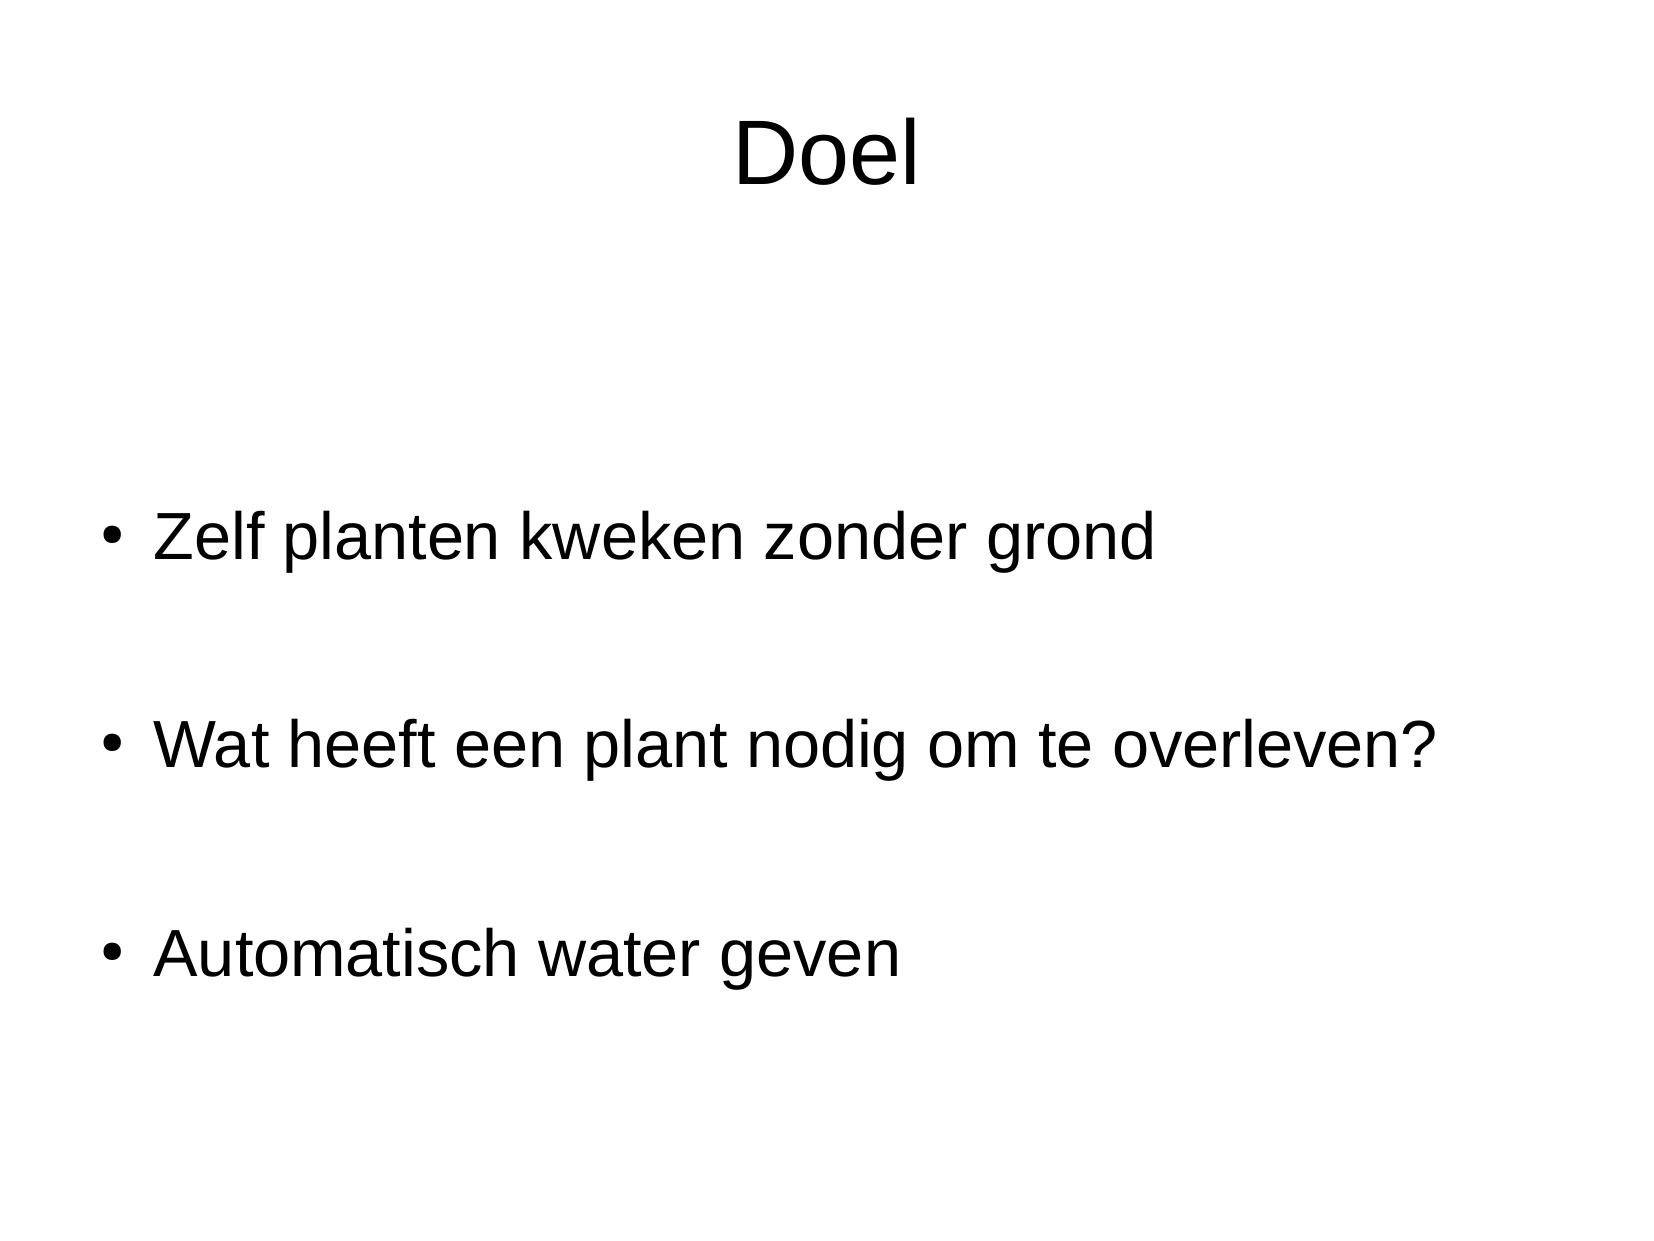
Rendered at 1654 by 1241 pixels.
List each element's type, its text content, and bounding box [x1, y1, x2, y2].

list Zelf planten kweken zonder grond Wat heeft een plant nodig om te overleven? Automatisch water geven [82, 290, 1571, 1010]
title Doel [82, 49, 1571, 257]
